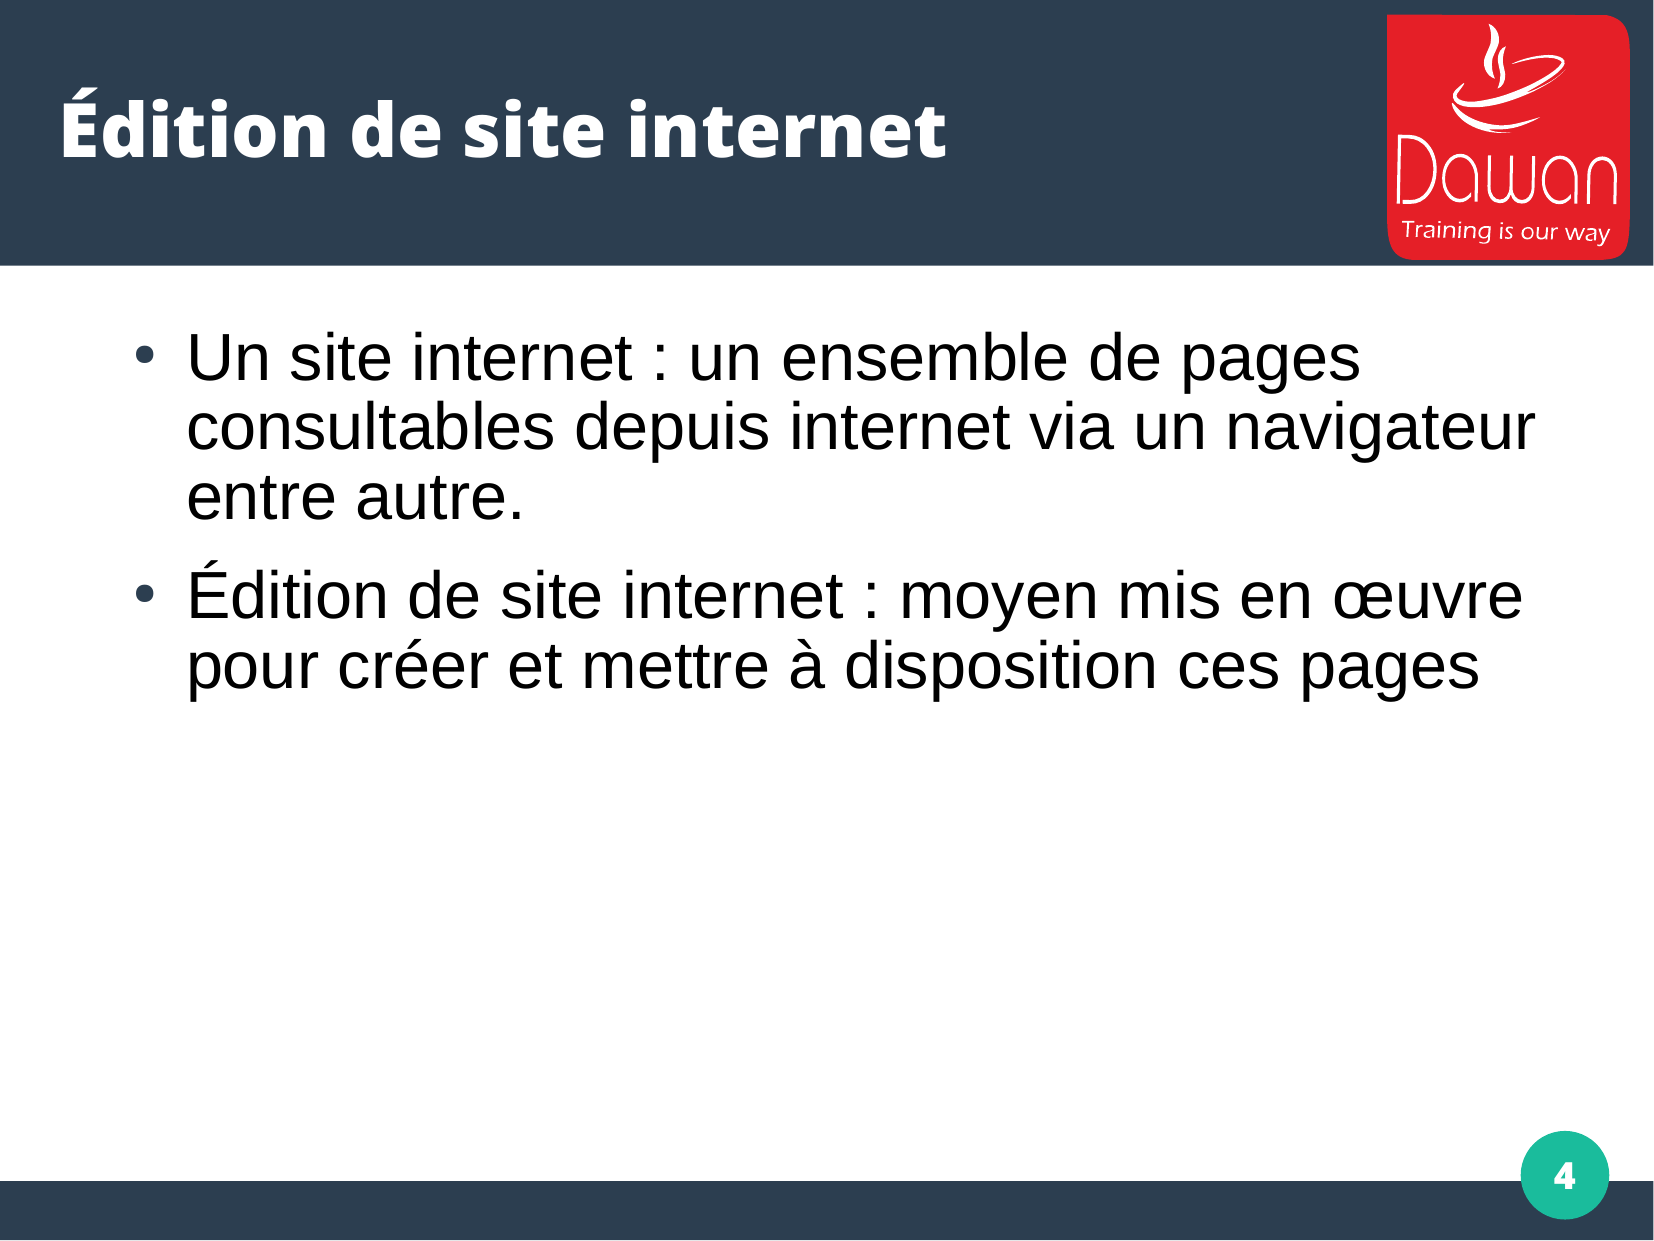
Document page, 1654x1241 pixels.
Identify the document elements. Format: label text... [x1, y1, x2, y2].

list Un site internet : un ensemble de pages consultables depuis internet via un navigateur entre autre. Édition de site internet : moyen mis en œuvre pour créer et mettre à disposition ces pages [59, 324, 1595, 1152]
picture [1387, 14, 1630, 260]
title Édition de site internet [59, 49, 1387, 207]
